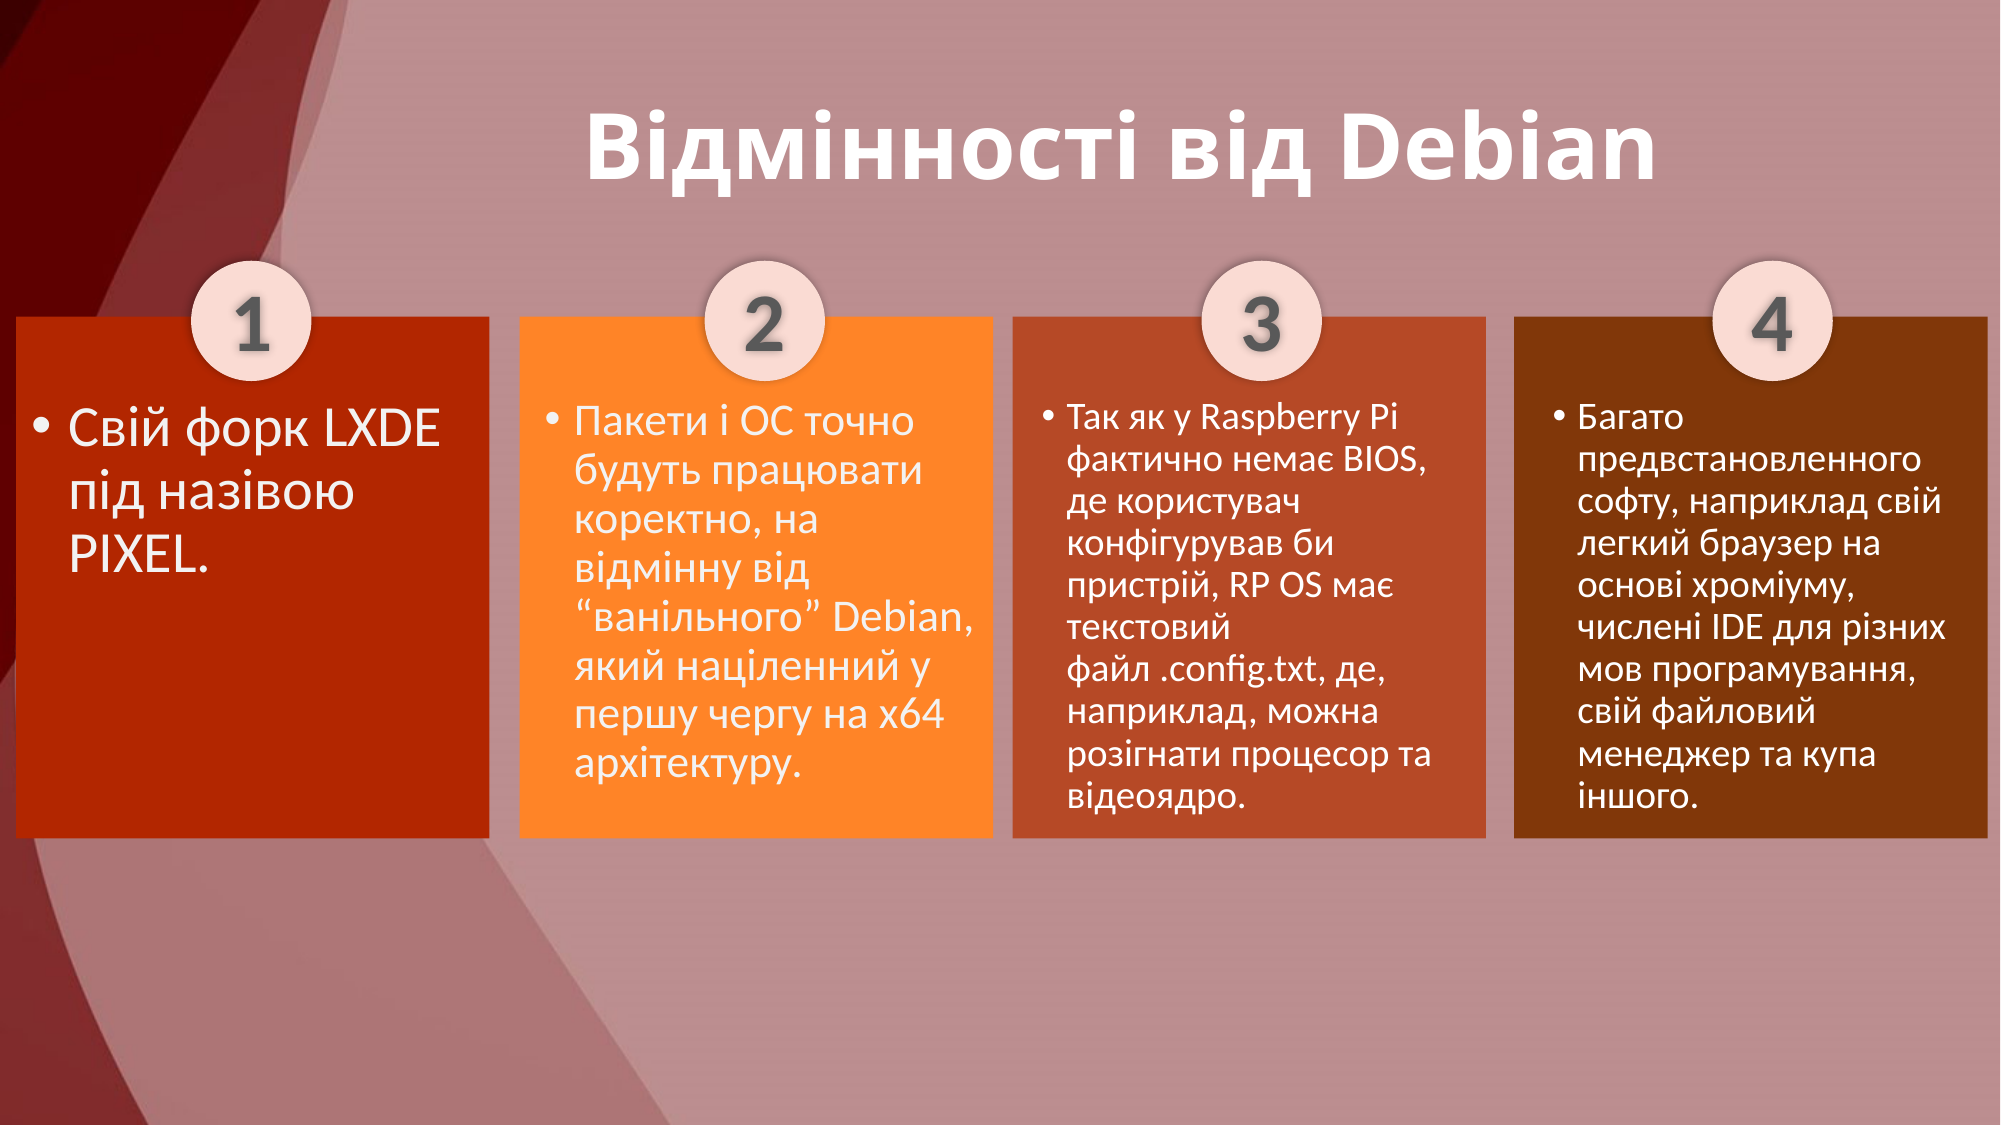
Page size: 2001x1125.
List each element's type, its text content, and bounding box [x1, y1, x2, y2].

list Свій форк LXDE під назівою PIXEL. [16, 388, 477, 827]
text_box [519, 316, 994, 839]
text_box Так як у Raspberry Pi фактично немає BIOS, де користувач конфігурував би пристрій, RP OS має текстовий файл .config.txt, де, наприклад, можна розігнати процесор та відеоядро. [1026, 388, 1488, 826]
title Відмінності від Debian [312, 38, 1931, 261]
text_box [1514, 316, 1988, 839]
text_box 1 [191, 260, 312, 376]
text_box 3 [1201, 260, 1322, 376]
text_box [1012, 316, 1486, 839]
text_box 2 [704, 260, 825, 376]
text_box Пакети і ОС точно будуть працювати коректно, на відмінну від “ванільного” Debian, який націленний у першу чергу на x64 архітектуру. [529, 388, 991, 826]
picture [0, 0, 2001, 1125]
text_box 4 [1712, 260, 1833, 376]
text_box [16, 316, 490, 839]
text_box Багато предвстановленного софту, наприклад свій легкий браузер на основі хроміуму, числені IDE для різних мов програмування, свій файловий менеджер та купа іншого. [1537, 388, 1999, 826]
